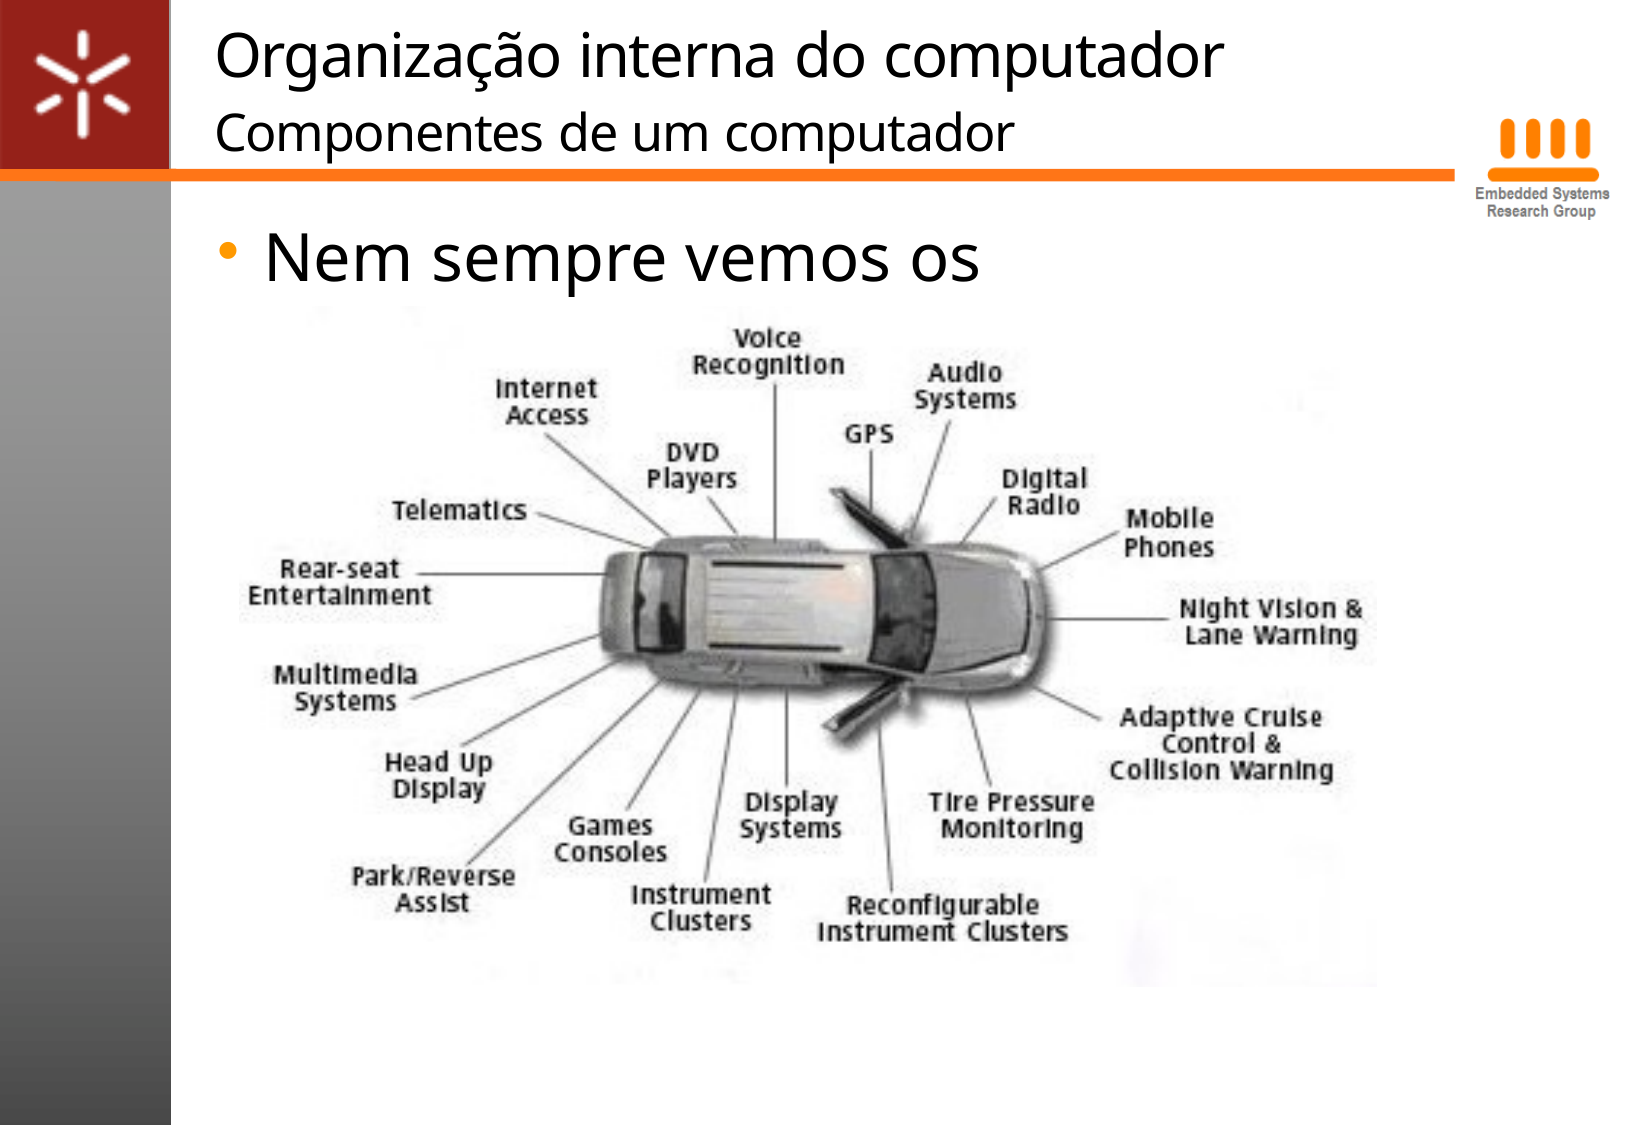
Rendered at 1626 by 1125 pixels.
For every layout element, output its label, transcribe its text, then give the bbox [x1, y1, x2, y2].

picture [239, 306, 1377, 987]
text_box Nem sempre vemos os computadores [214, 212, 1375, 375]
title Organização interna do computador Componentes de um computador [212, 16, 1347, 234]
picture [0, 0, 171, 169]
picture [0, 182, 171, 1125]
picture [1475, 118, 1610, 220]
